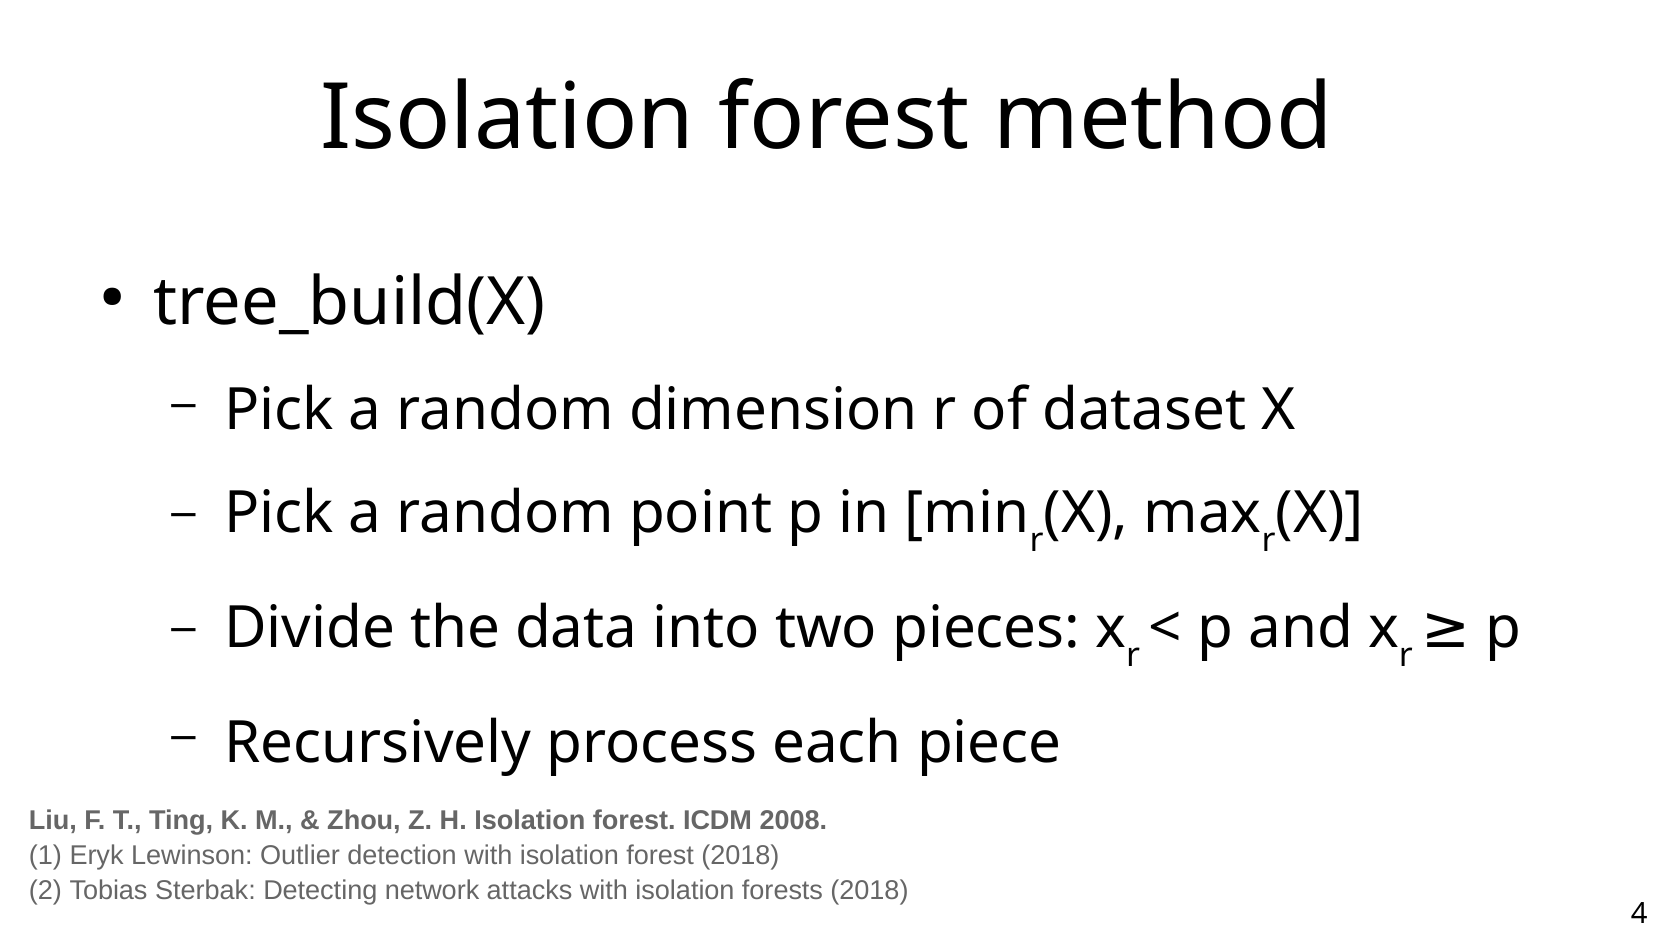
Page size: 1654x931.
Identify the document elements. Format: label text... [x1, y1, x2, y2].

list tree_build(X) Pick a random dimension r of dataset X Pick a random point p in [minr(X), maxr(X)] Divide the data into two pieces: xr < p and xr ≥ p Recursively process each piece [82, 253, 1571, 793]
title Isolation forest method [82, 1, 1571, 226]
text_box Liu, F. T., Ting, K. M., & Zhou, Z. H. Isolation forest. ICDM 2008. (1) Eryk Lewinson: Outlier detection with isolation forest (2018) (2) Tobias Sterbak: Detecting network attacks with isolation forests (2018) [14, 793, 1566, 913]
